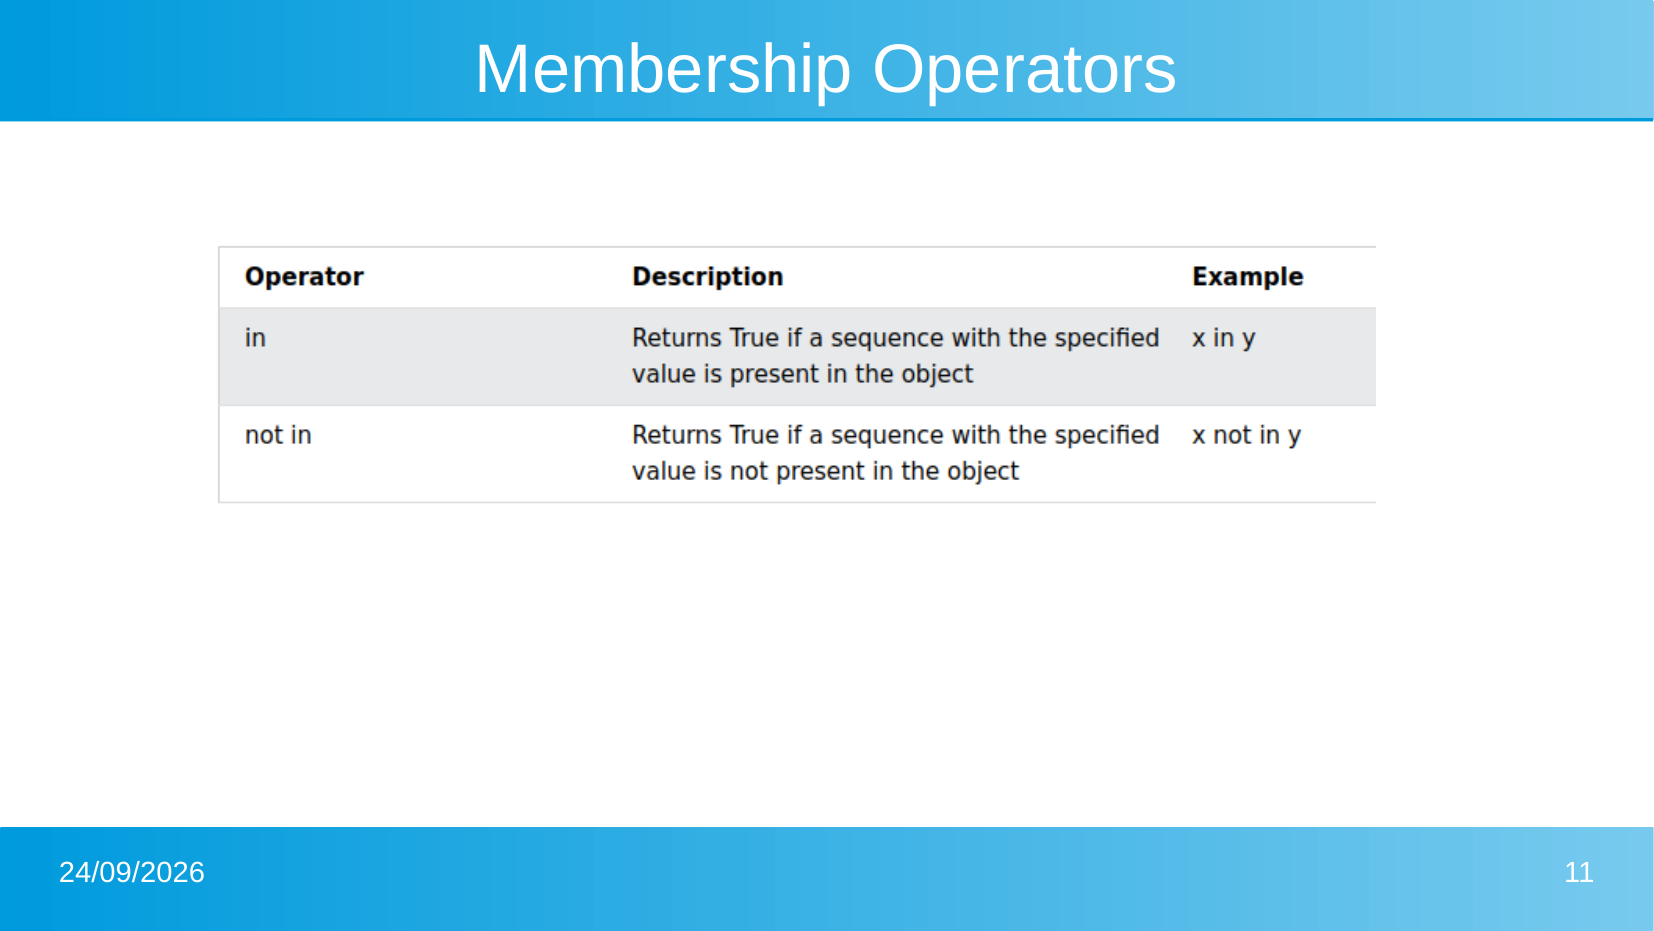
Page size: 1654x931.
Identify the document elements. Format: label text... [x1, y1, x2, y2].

picture [209, 237, 1376, 527]
title Membership Operators [59, 29, 1595, 108]
